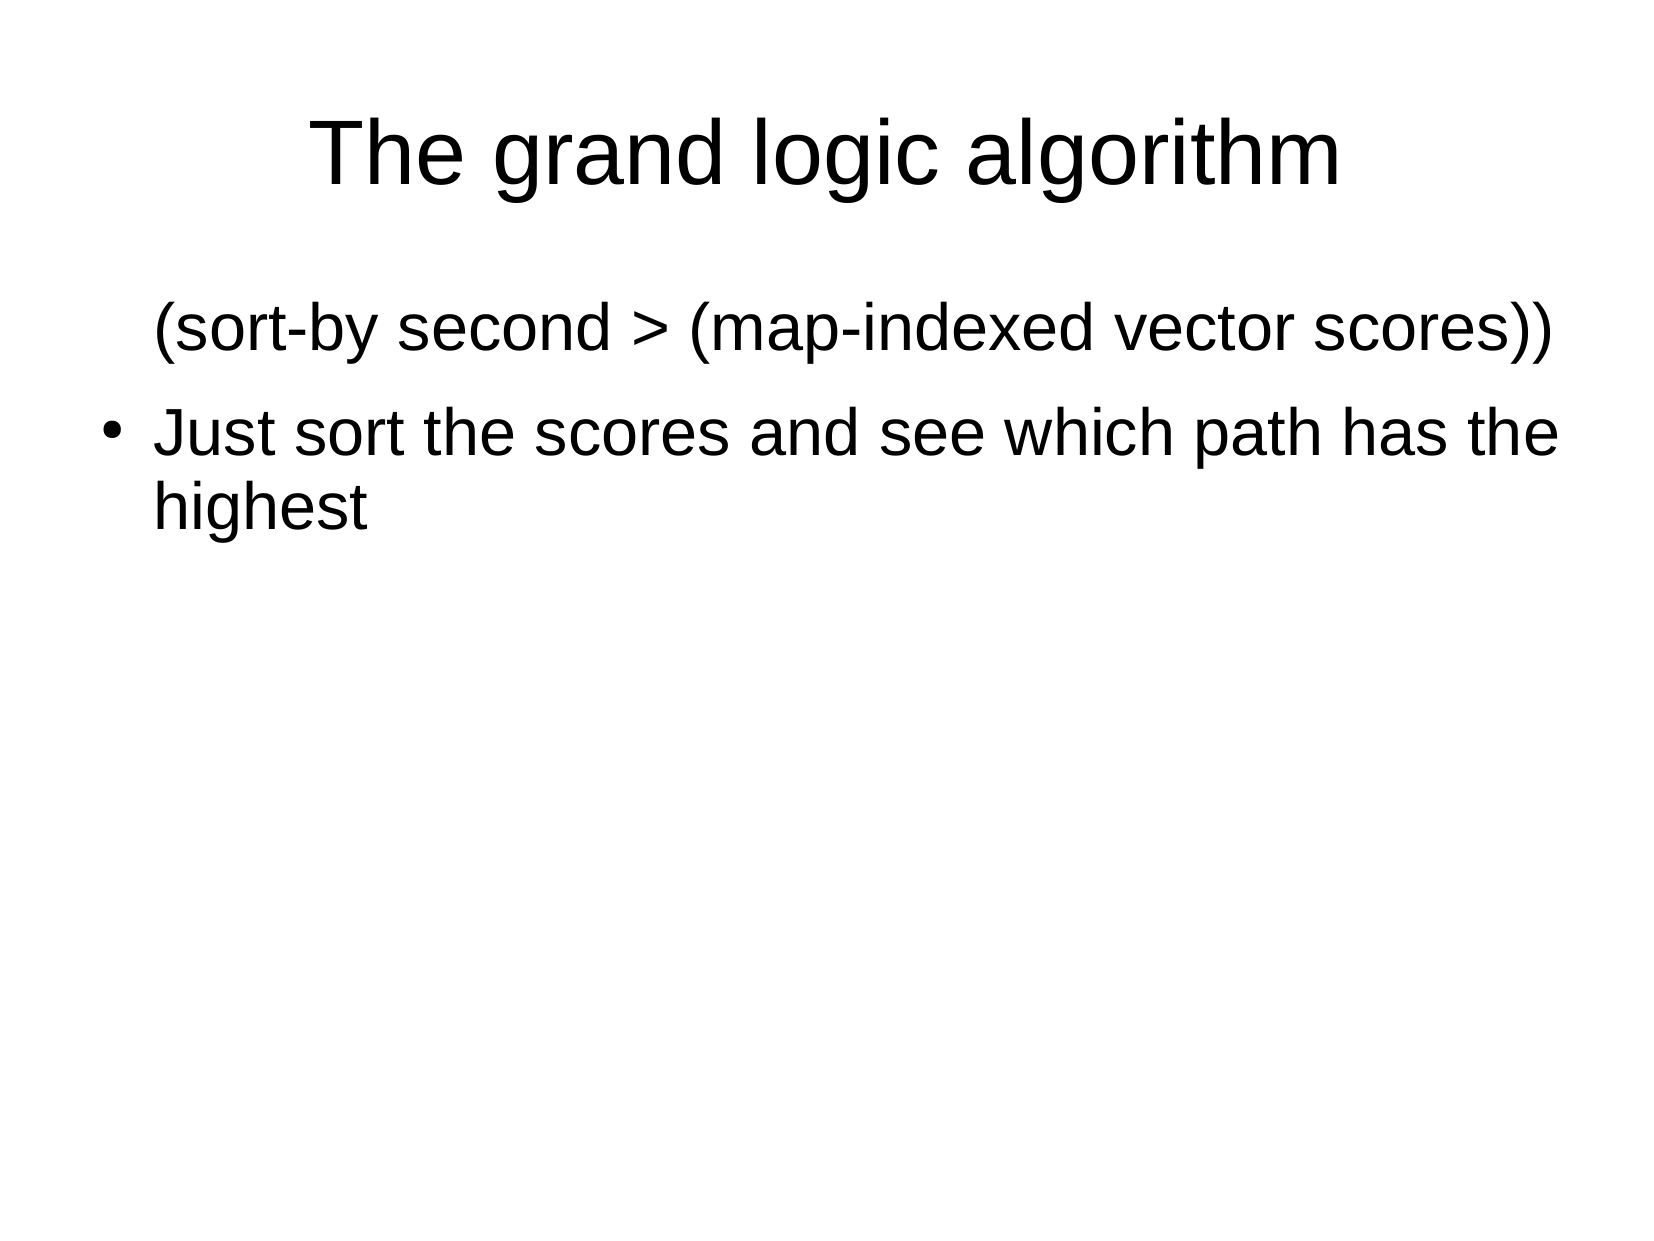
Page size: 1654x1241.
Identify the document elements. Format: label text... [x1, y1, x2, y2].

list (sort-by second > (map-indexed vector scores)) Just sort the scores and see which path has the highest [82, 290, 1571, 1010]
title The grand logic algorithm [82, 49, 1571, 257]
